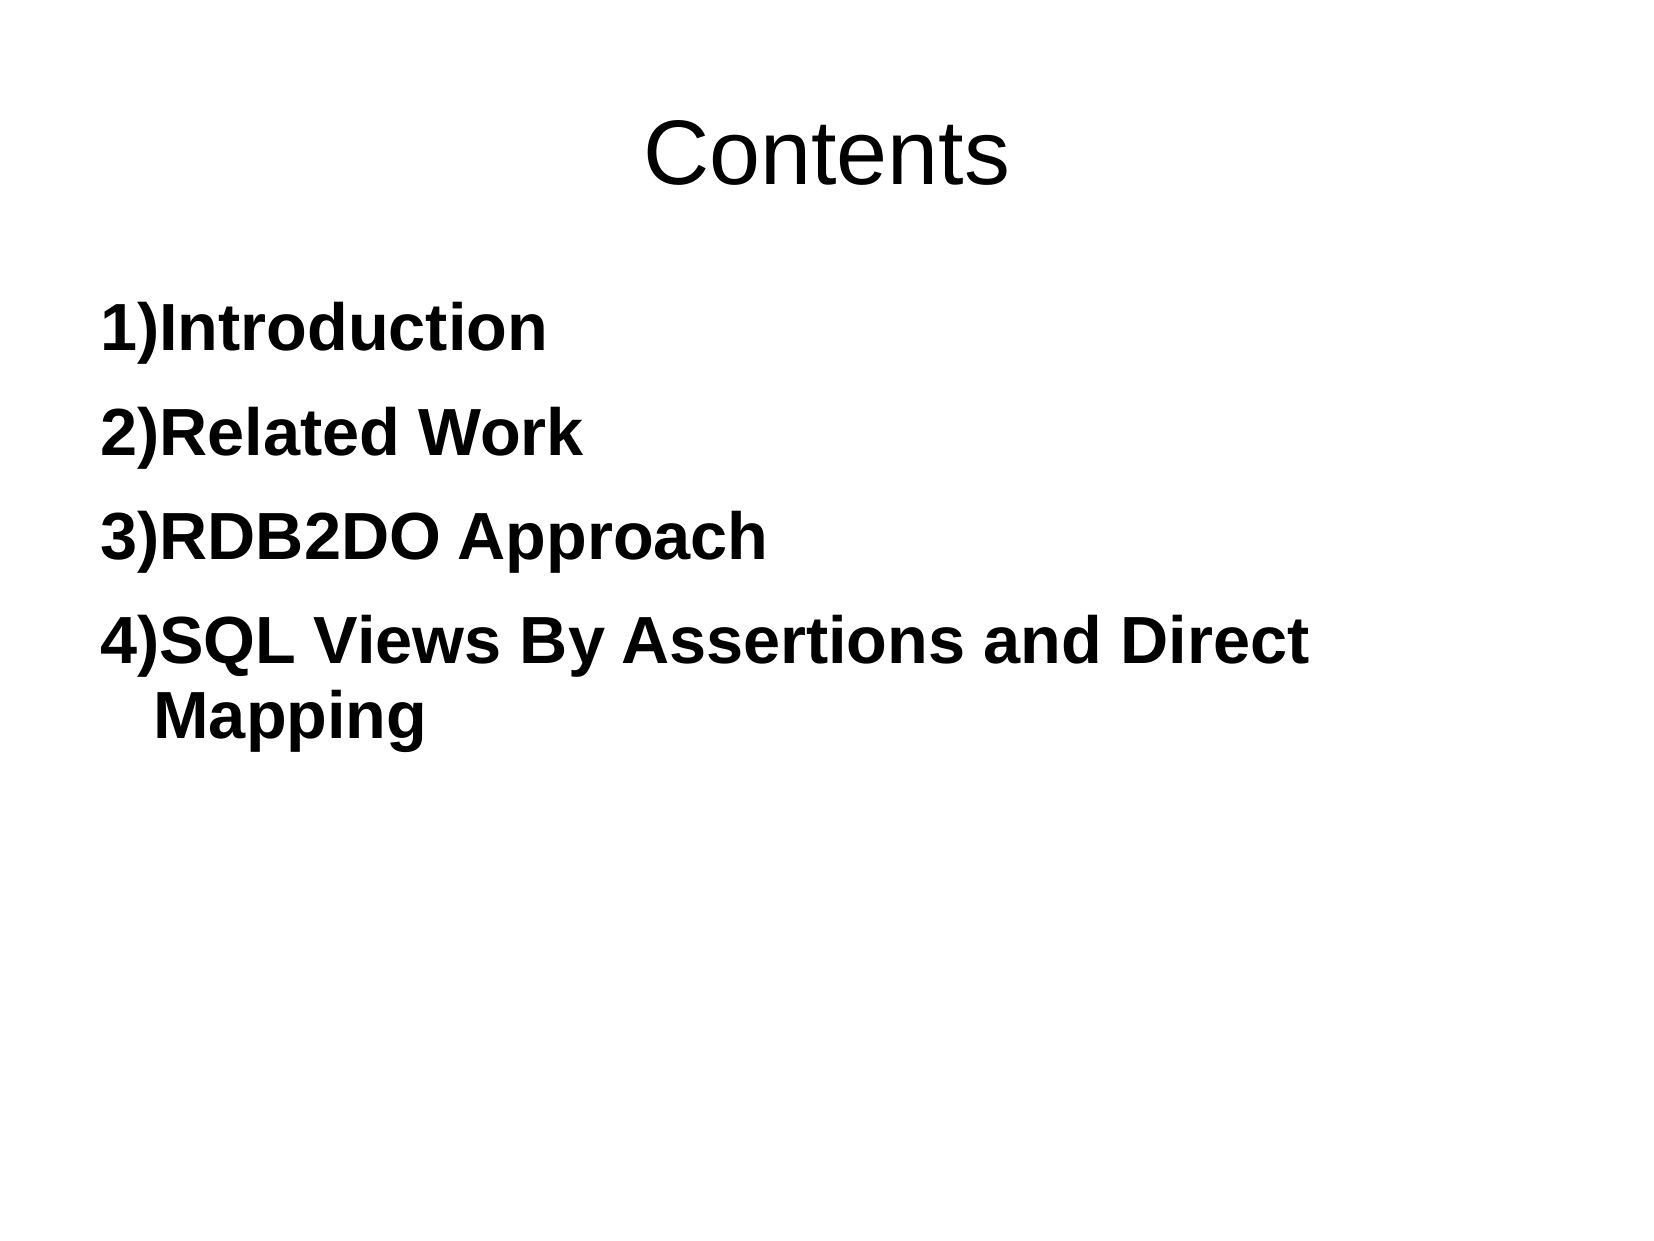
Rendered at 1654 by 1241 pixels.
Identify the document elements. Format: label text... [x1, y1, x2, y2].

list Introduction Related Work RDB2DO Approach SQL Views By Assertions and Direct Mapping [82, 290, 1571, 1109]
title Contents [82, 49, 1571, 257]
